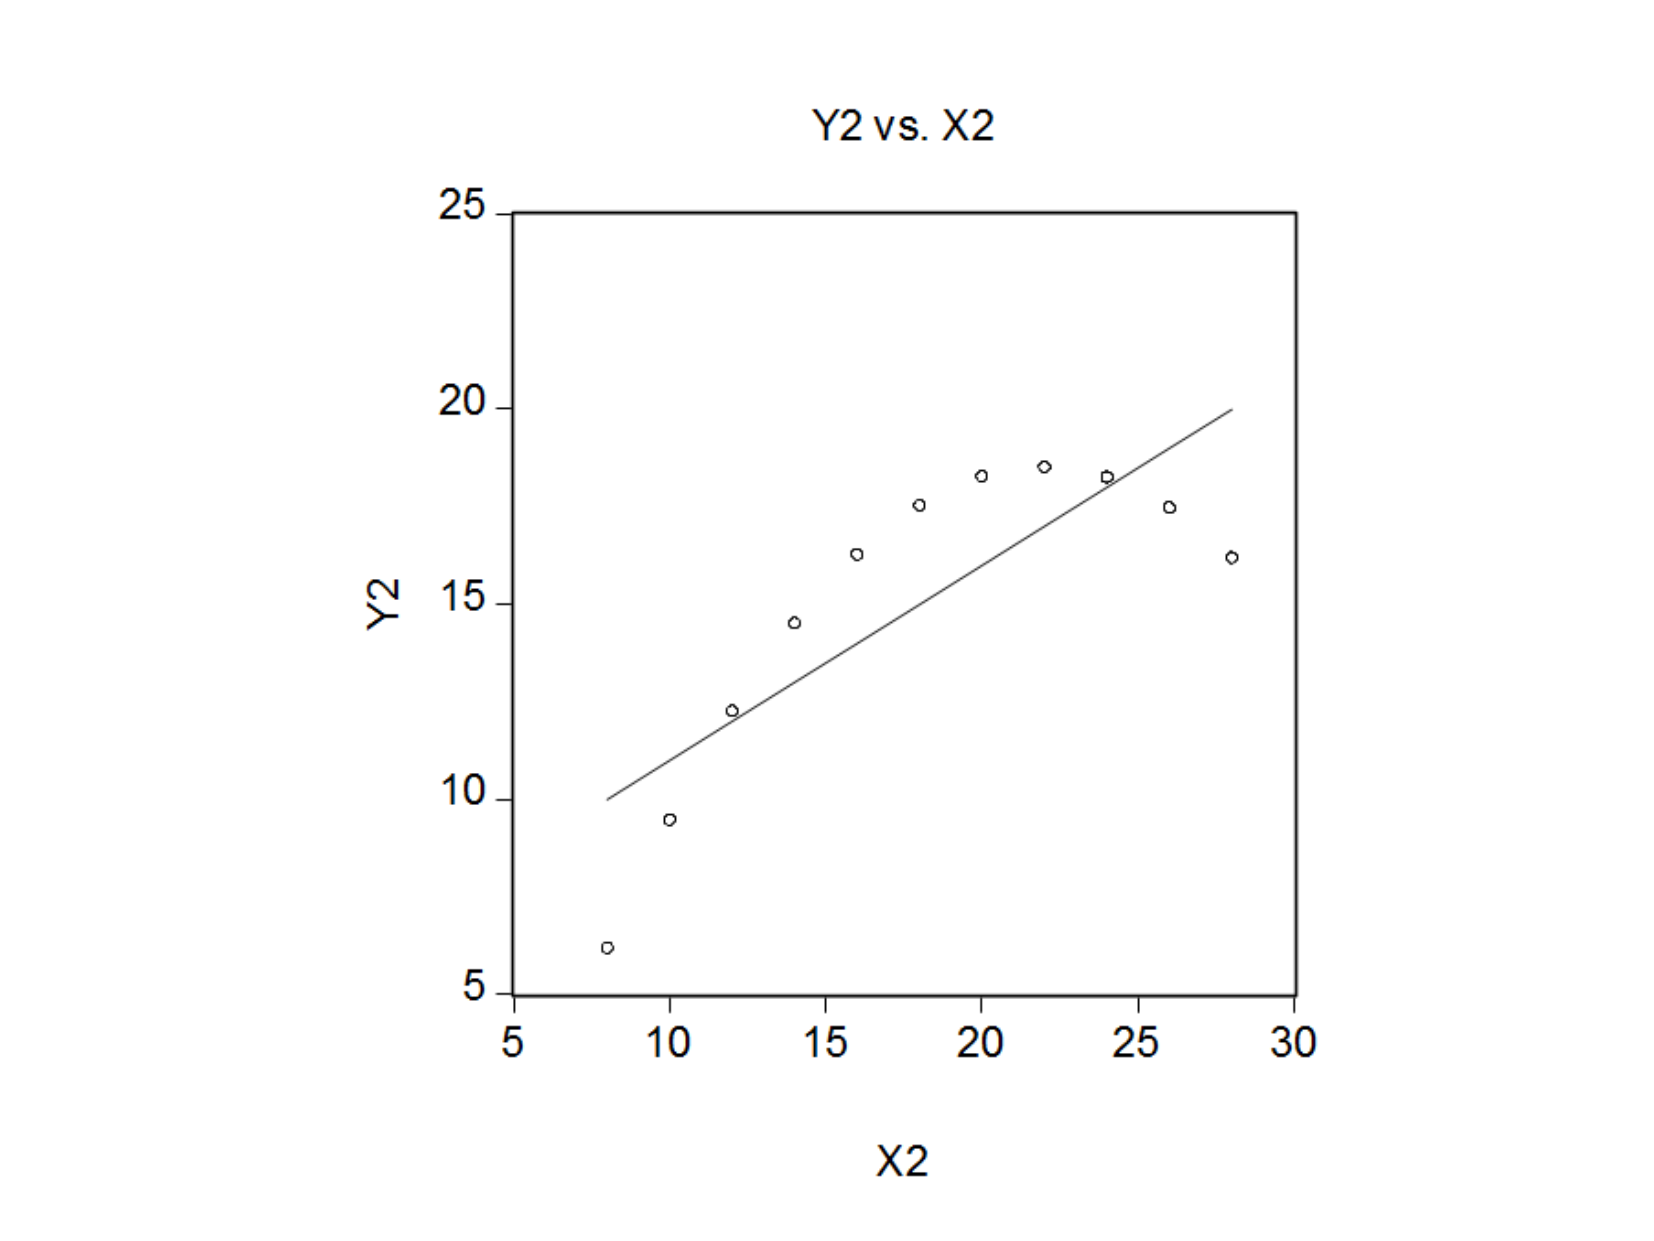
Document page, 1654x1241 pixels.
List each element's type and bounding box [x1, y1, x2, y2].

picture [318, 62, 1323, 1224]
